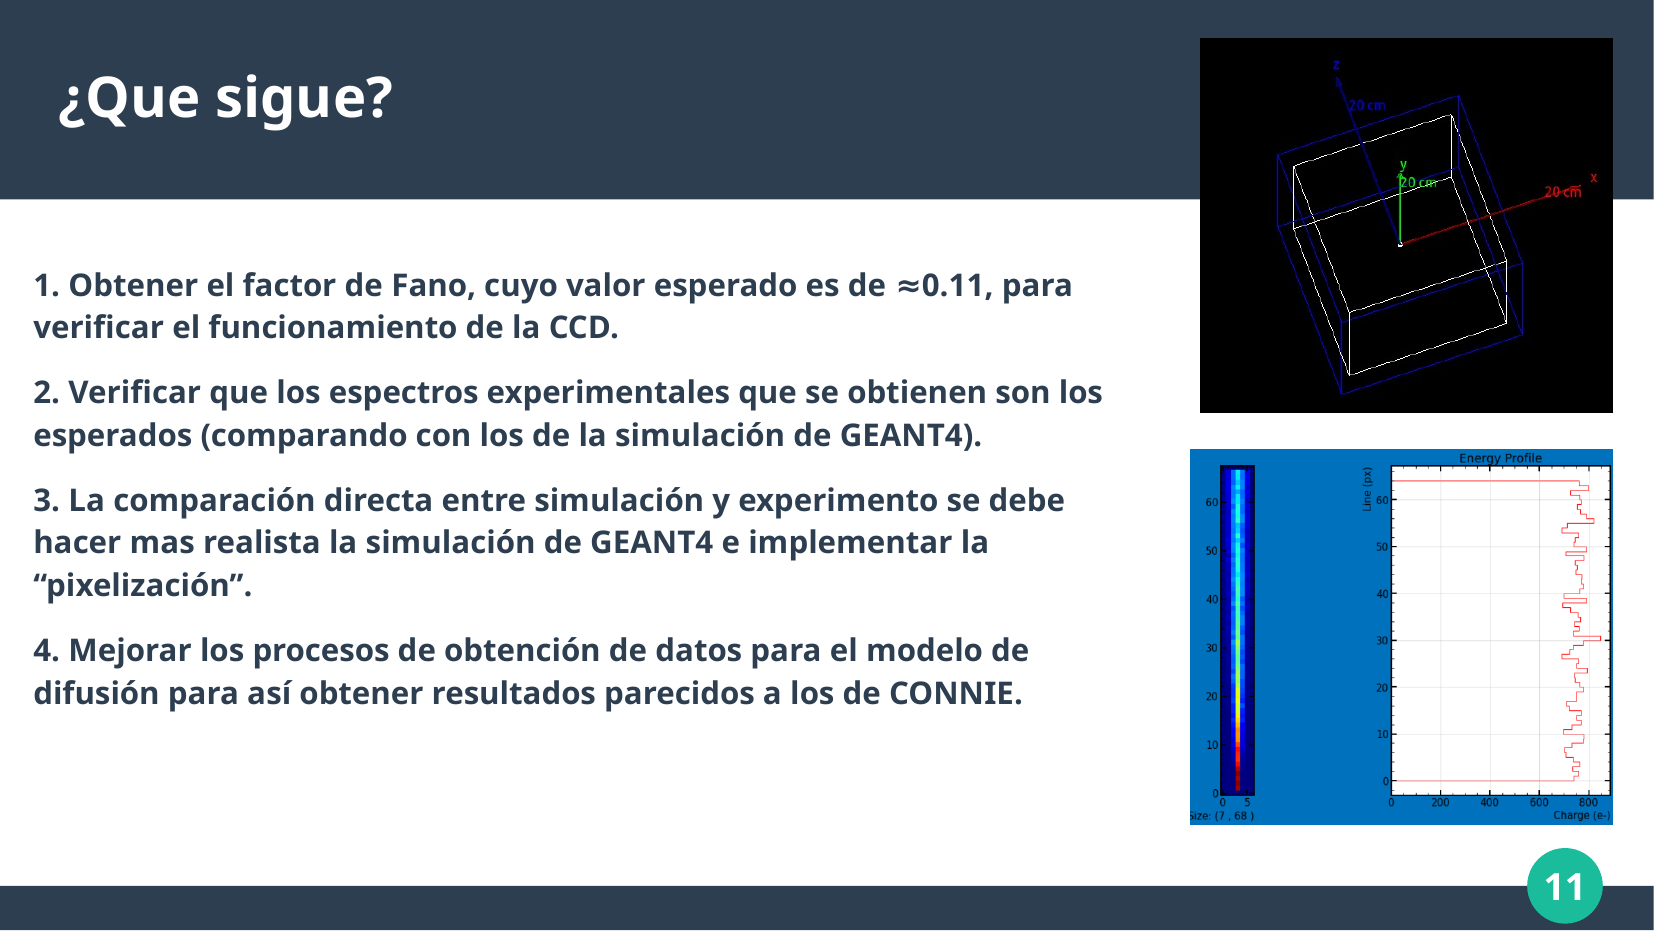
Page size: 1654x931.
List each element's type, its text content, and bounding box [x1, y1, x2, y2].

picture [1190, 449, 1613, 826]
picture [1200, 38, 1613, 413]
title ¿Que sigue? [59, 37, 1276, 155]
list 1. Obtener el factor de Fano, cuyo valor esperado es de ≈0.11, para verificar el funcionamiento de la CCD. 2. Verificar que los espectros experimentales que se obtienen son los esperados (comparando con los de la simulación de GEANT4). 3. La comparación directa entre simulación y experimento se debe hacer mas realista la simulación de GEANT4 e implementar la “pixelización”. 4. Mejorar los procesos de obtención de datos para el modelo de difusión para así obtener resultados parecidos a los de CONNIE. [0, 262, 1126, 826]
